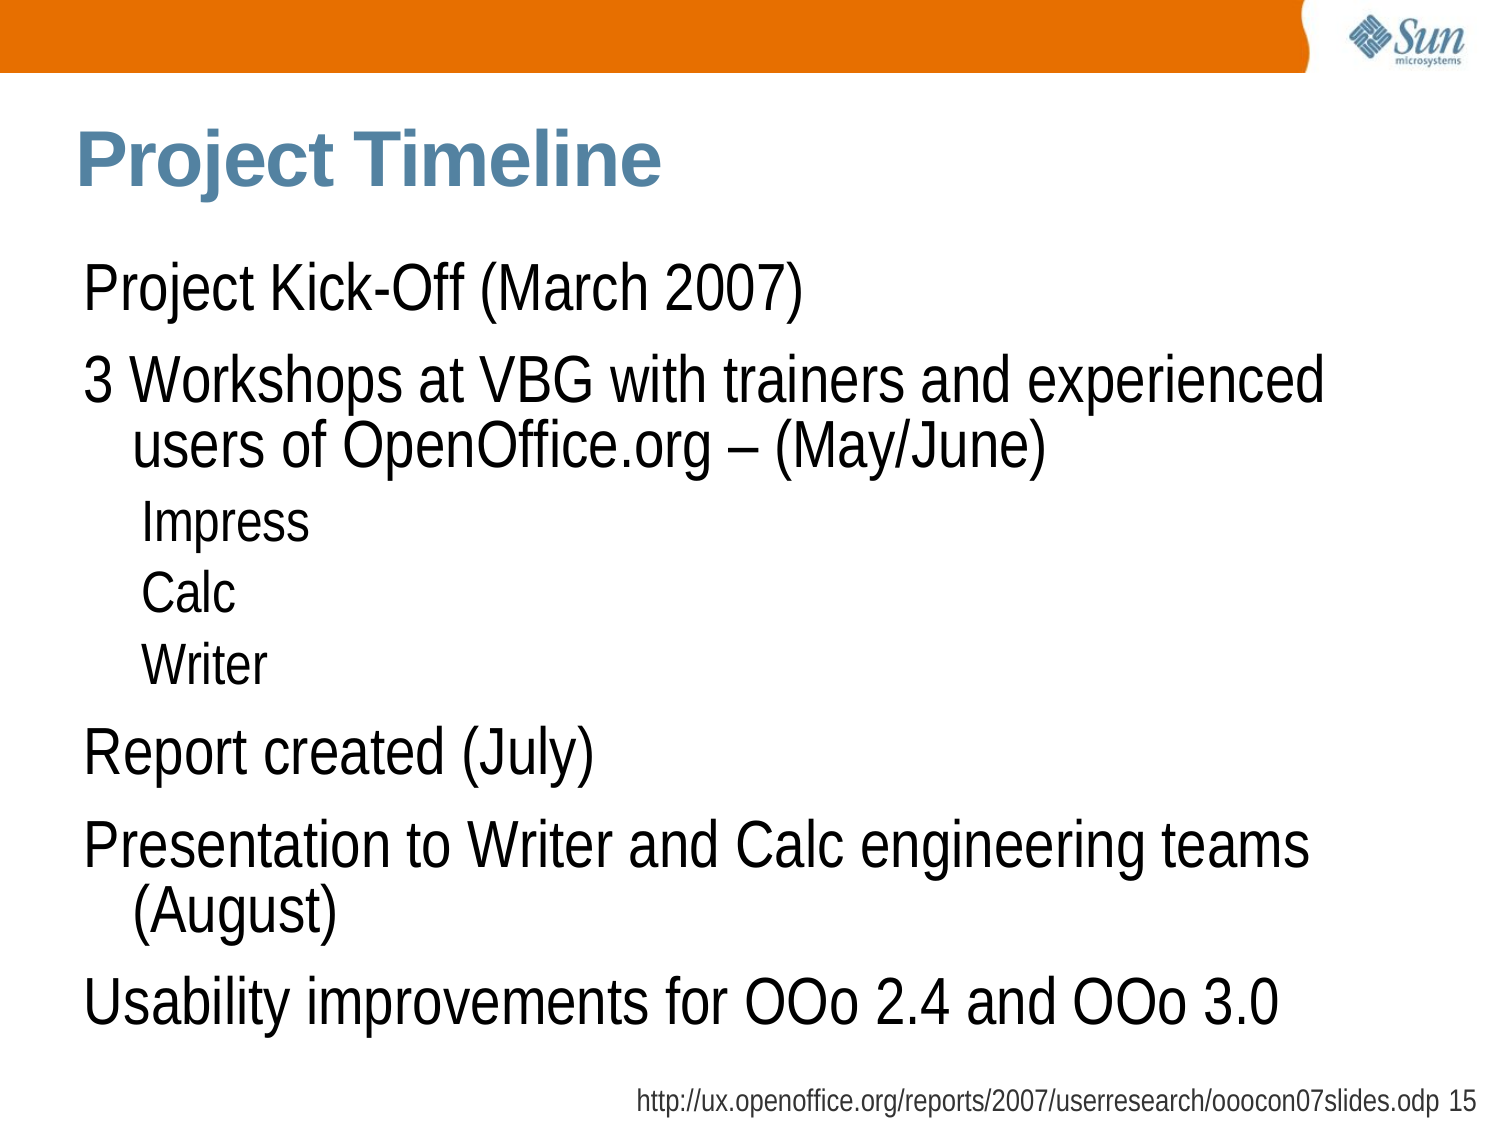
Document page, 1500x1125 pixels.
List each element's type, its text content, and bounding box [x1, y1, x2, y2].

picture [0, 0, 1500, 73]
list Project Kick-Off (March 2007) 3 Workshops at VBG with trainers and experienced users of OpenOffice.org – (May/June) Impress Calc Writer Report created (July) Presentation to Writer and Calc engineering teams (August) Usability improvements for OOo 2.4 and OOo 3.0 [64, 258, 1401, 1062]
title Project Timeline [75, 123, 1437, 227]
